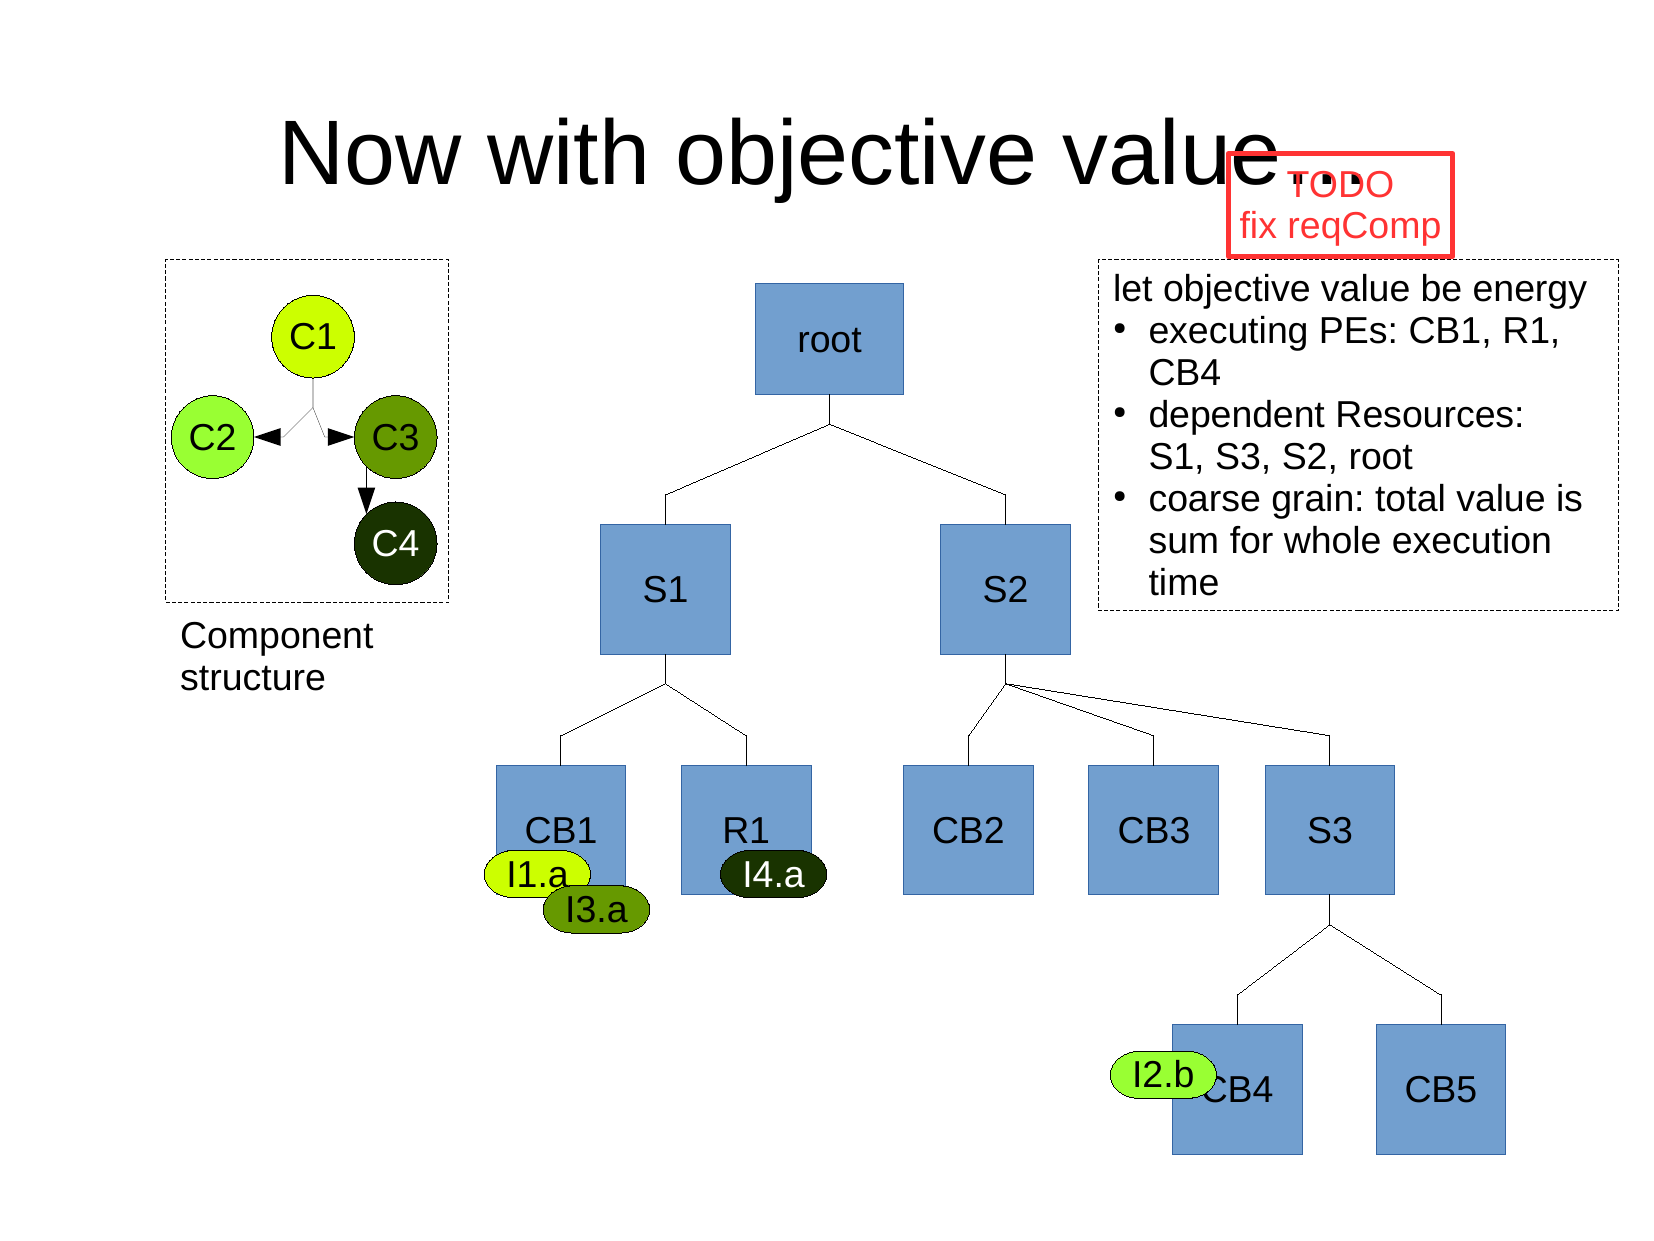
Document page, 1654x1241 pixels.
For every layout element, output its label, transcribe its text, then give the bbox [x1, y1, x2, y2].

text_box let objective value be energy executing PEs: CB1, R1, CB4 dependent Resources: S1, S3, S2, root coarse grain: total value is sum for whole execution time [1098, 259, 1619, 611]
text_box I3.a [543, 885, 650, 934]
text_box S1 [600, 524, 731, 655]
text_box I1.a [484, 850, 591, 898]
text_box I2.b [1110, 1051, 1217, 1099]
text_box R1 [681, 765, 812, 895]
text_box CB4 [1172, 1024, 1303, 1155]
text_box Component structure [165, 606, 389, 706]
text_box C3 [354, 395, 438, 479]
text_box S3 [1265, 765, 1395, 895]
text_box C1 [271, 295, 355, 378]
text_box TODO fix reqComp [1228, 153, 1453, 257]
text_box S2 [940, 524, 1071, 655]
text_box CB1 [496, 765, 626, 886]
text_box CB3 [1088, 765, 1219, 895]
text_box C2 [171, 395, 254, 479]
text_box C4 [354, 501, 438, 585]
text_box I4.a [720, 850, 827, 898]
text_box I1.a [552, 877, 562, 885]
text_box root [755, 283, 904, 395]
title Now with objective value… [82, 49, 1571, 257]
text_box CB2 [903, 765, 1034, 895]
text_box CB5 [1376, 1024, 1506, 1155]
